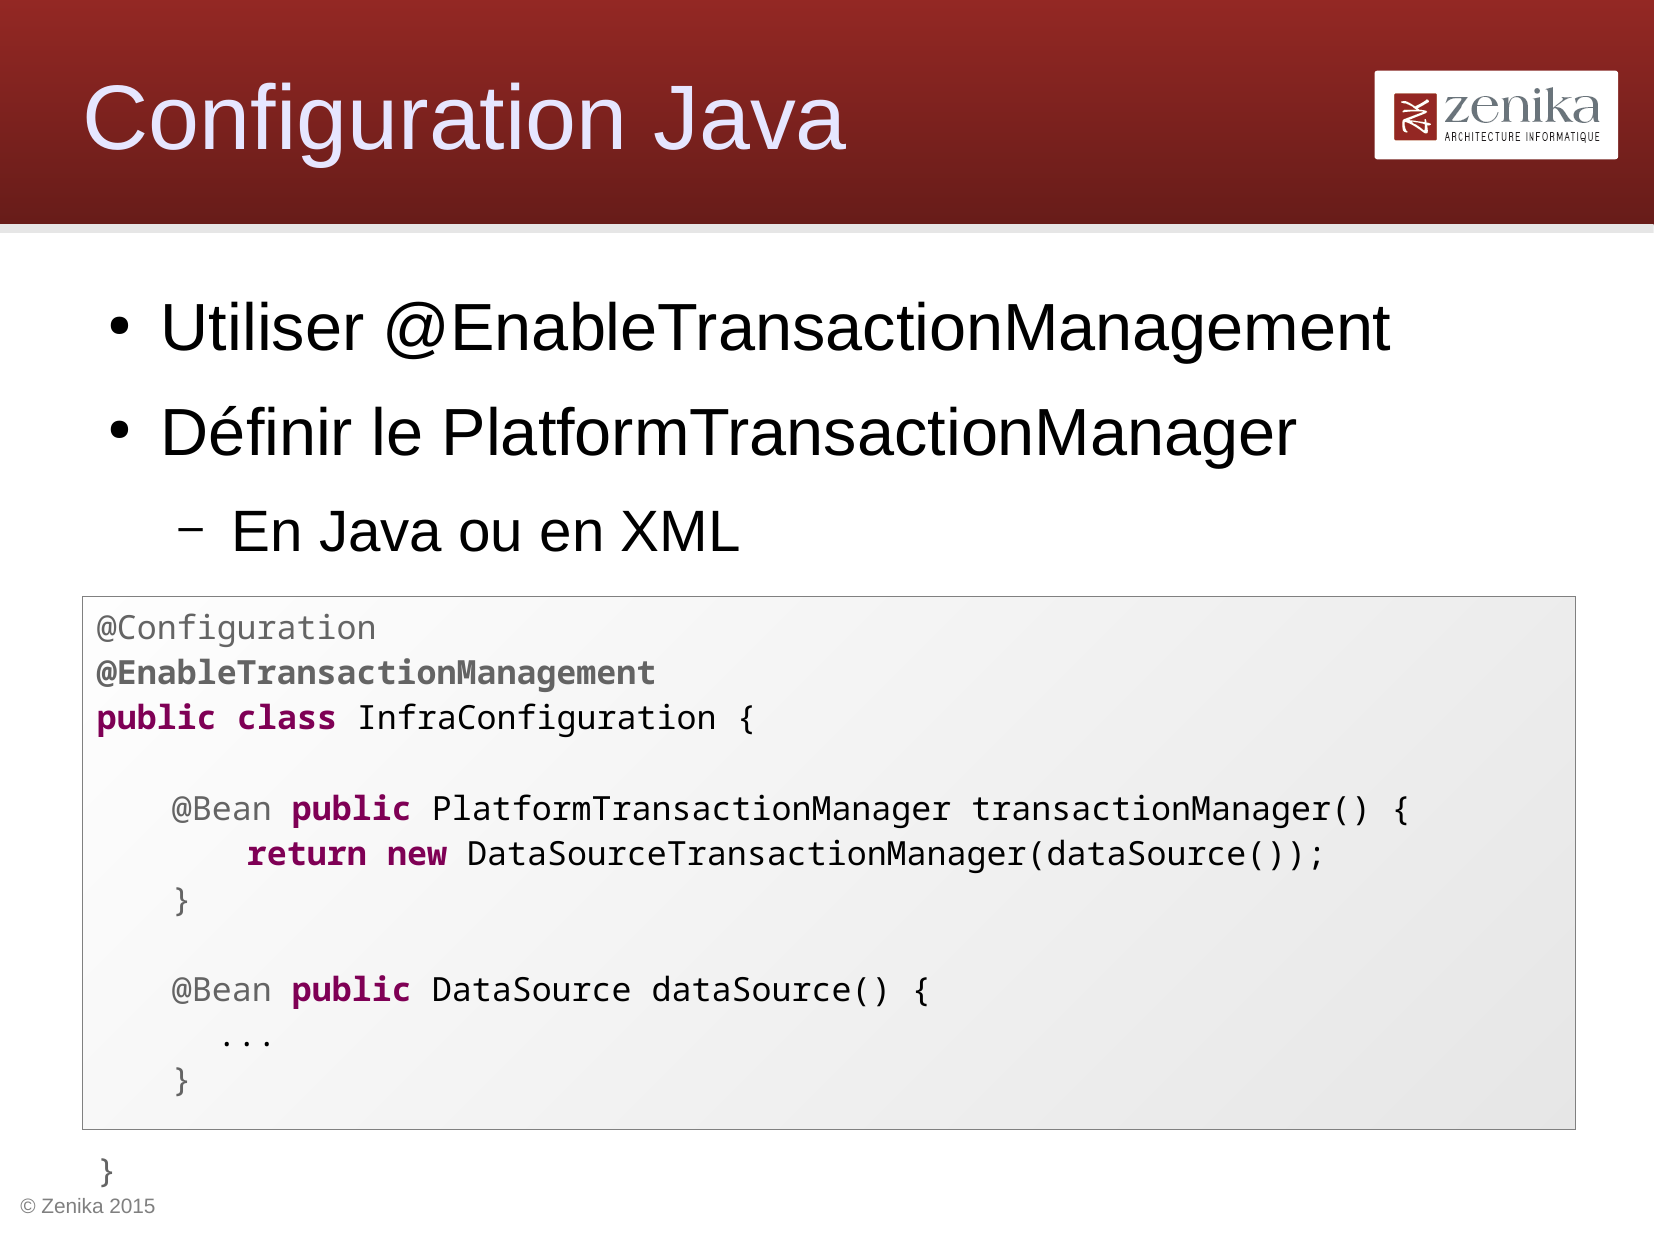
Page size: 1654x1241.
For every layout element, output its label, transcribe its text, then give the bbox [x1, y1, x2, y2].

list Utiliser @EnableTransactionManagement Définir le PlatformTransactionManager En Java ou en XML [90, 290, 1546, 596]
text_box @Configuration @EnableTransactionManagement public class InfraConfiguration { @Bean public PlatformTransactionManager transactionManager() { return new DataSourceTransactionManager(dataSource()); } @Bean public DataSource dataSource() { ... } } [82, 596, 1576, 1130]
picture [1571, 82, 1600, 149]
title Configuration Java [82, 13, 1571, 222]
